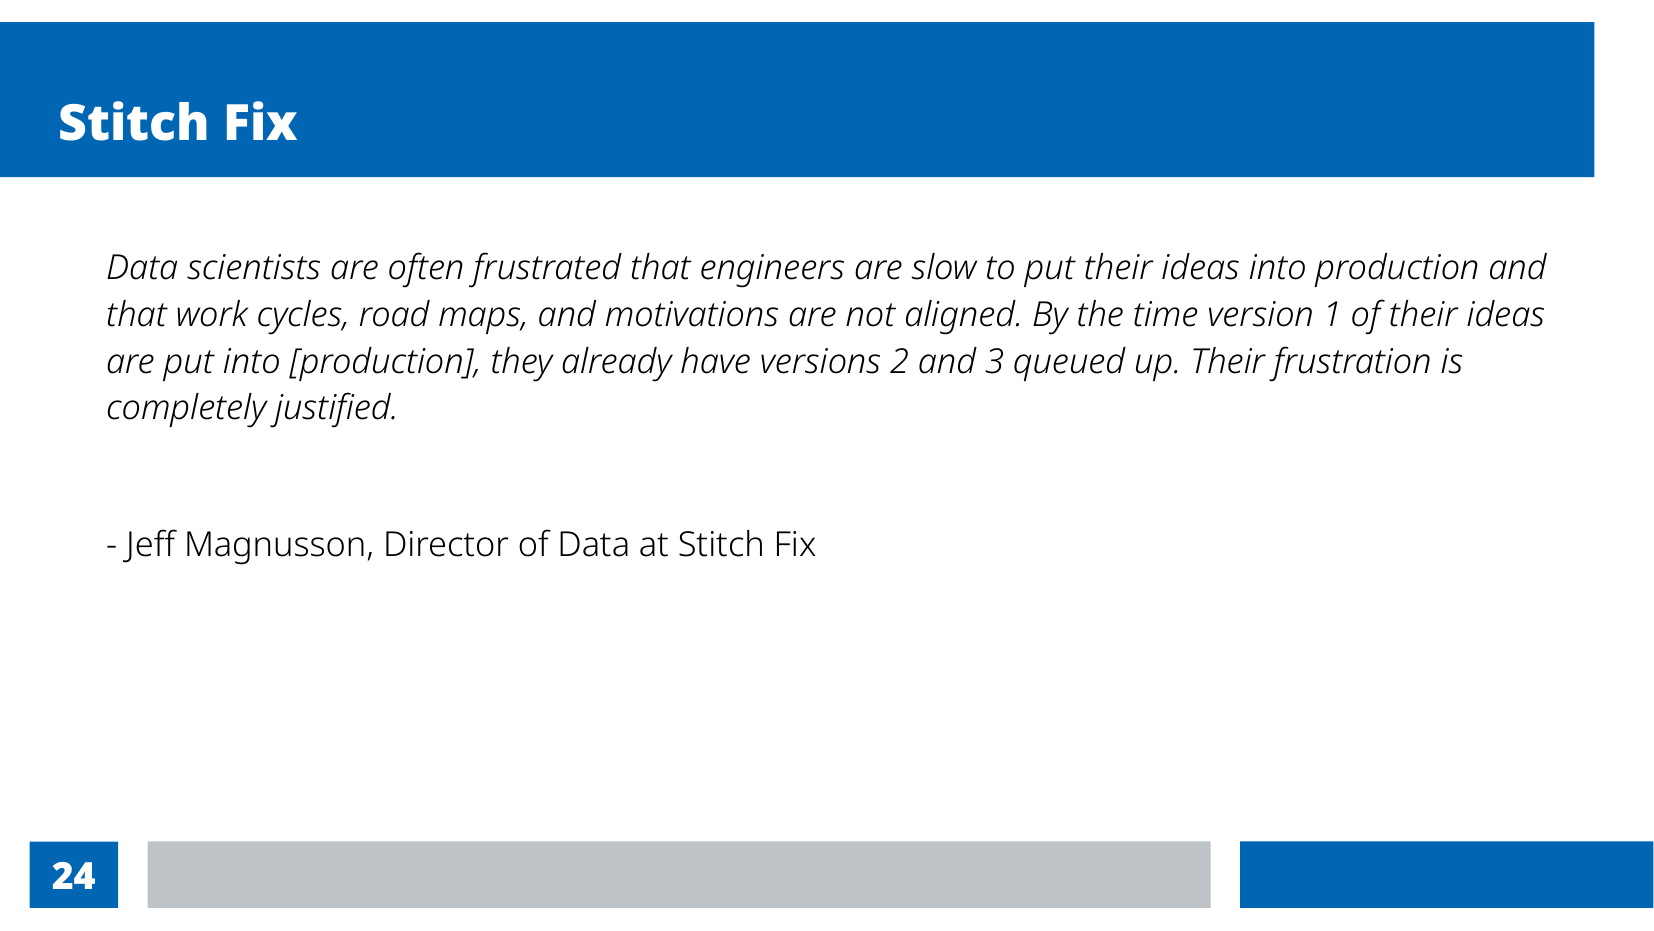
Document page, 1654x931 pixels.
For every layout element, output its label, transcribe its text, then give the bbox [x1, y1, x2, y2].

title Stitch Fix [59, 44, 1595, 156]
list Data scientists are often frustrated that engineers are slow to put their ideas into production and that work cycles, road maps, and motivations are not aligned. By the time version 1 of their ideas are put into [production], they already have versions 2 and 3 queued up. Their frustration is completely justified. - Jeff Magnusson, Director of Data at Stitch Fix [59, 243, 1565, 820]
